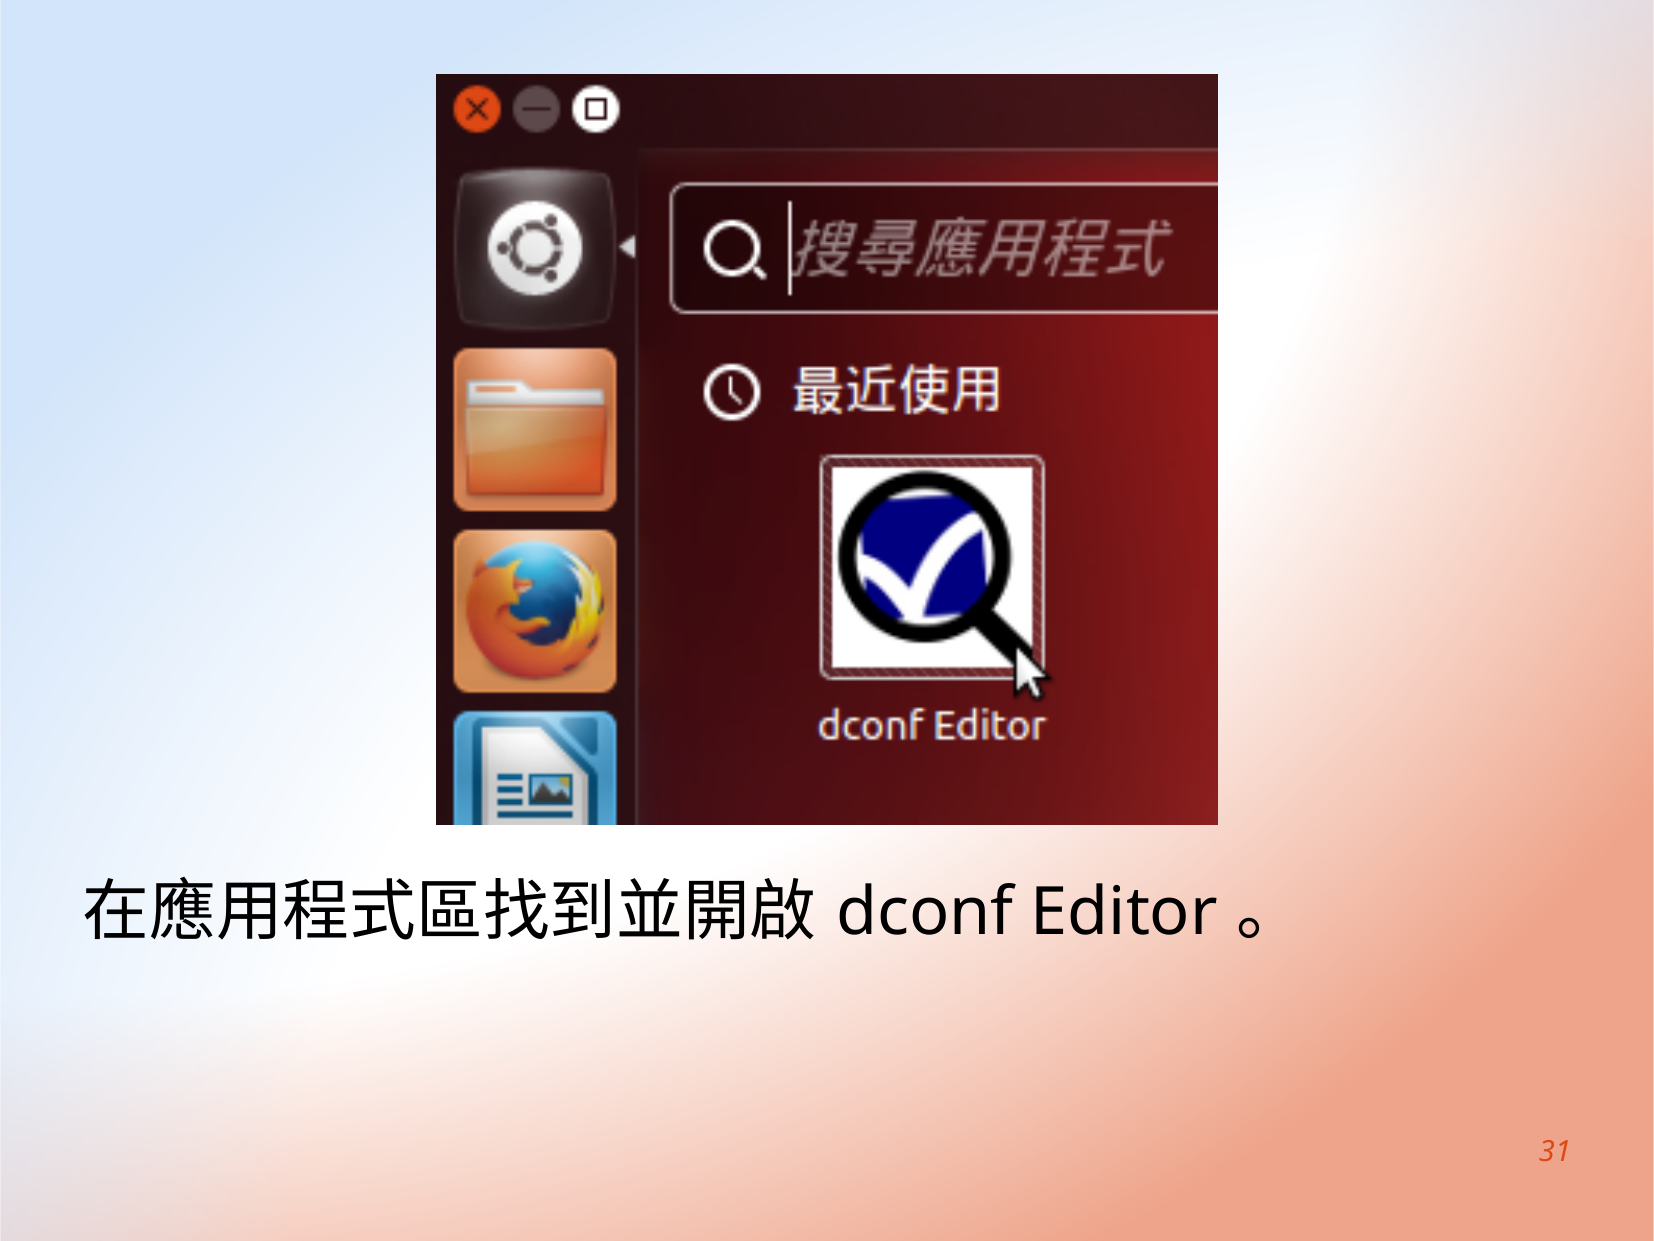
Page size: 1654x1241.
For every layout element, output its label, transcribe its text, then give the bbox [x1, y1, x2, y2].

picture [0, 0, 1654, 1241]
list 在應用程式區找到並開啟dconf Editor。 [82, 857, 1571, 1201]
